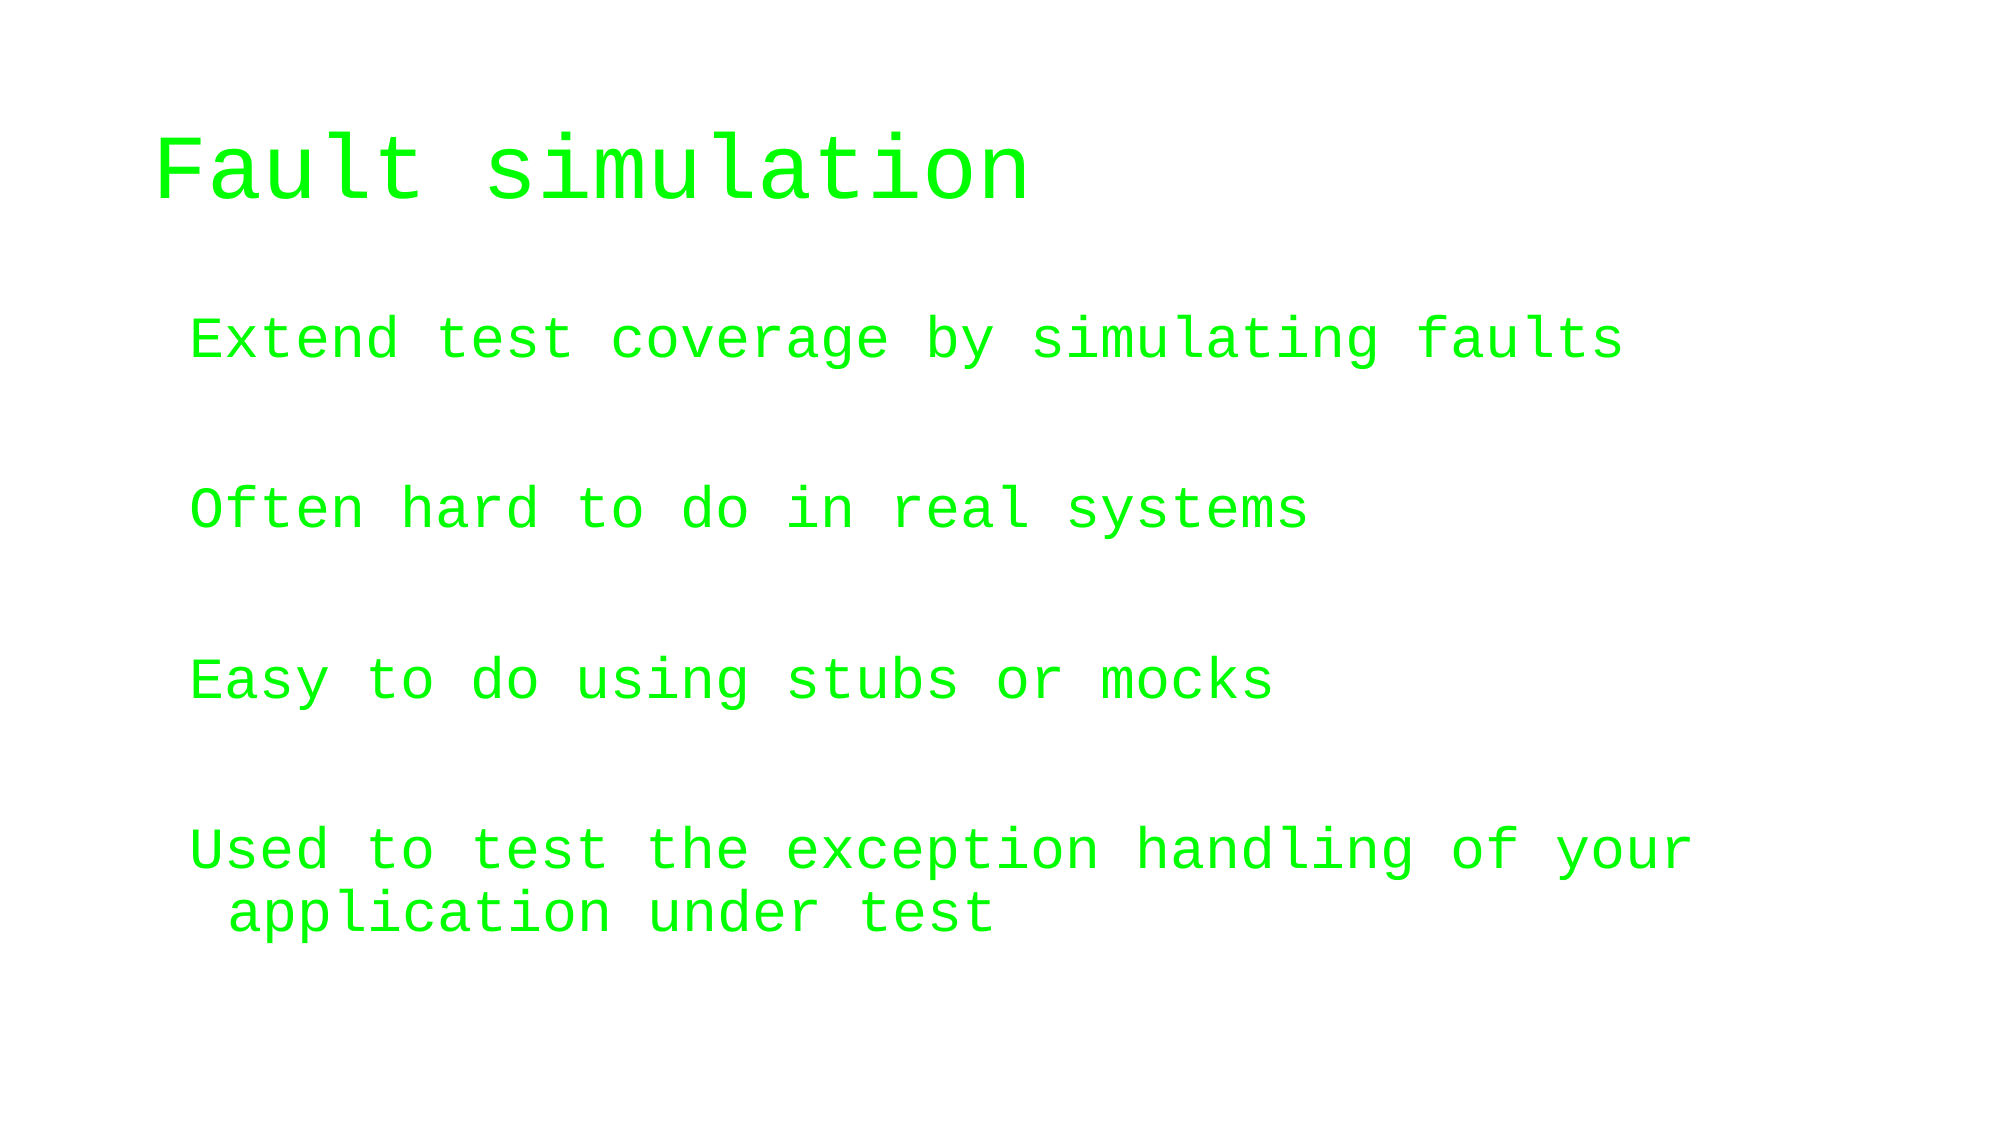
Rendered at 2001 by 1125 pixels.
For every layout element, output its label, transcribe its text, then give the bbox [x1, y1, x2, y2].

list Extend test coverage by simulating faults Often hard to do in real systems Easy to do using stubs or mocks Used to test the exception handling of your application under test [137, 299, 1863, 1014]
title Fault simulation [137, 59, 1863, 278]
